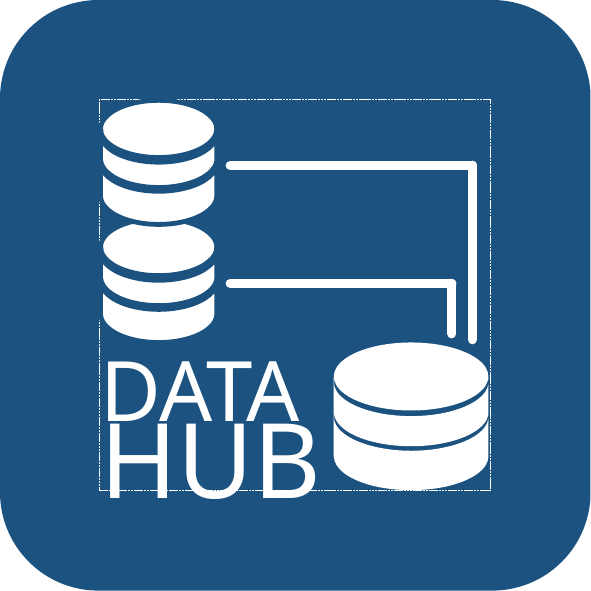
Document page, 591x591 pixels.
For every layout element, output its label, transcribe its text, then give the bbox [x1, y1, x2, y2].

text_box DATA [85, 324, 522, 440]
text_box [0, 0, 591, 591]
text_box HUB [85, 380, 485, 520]
